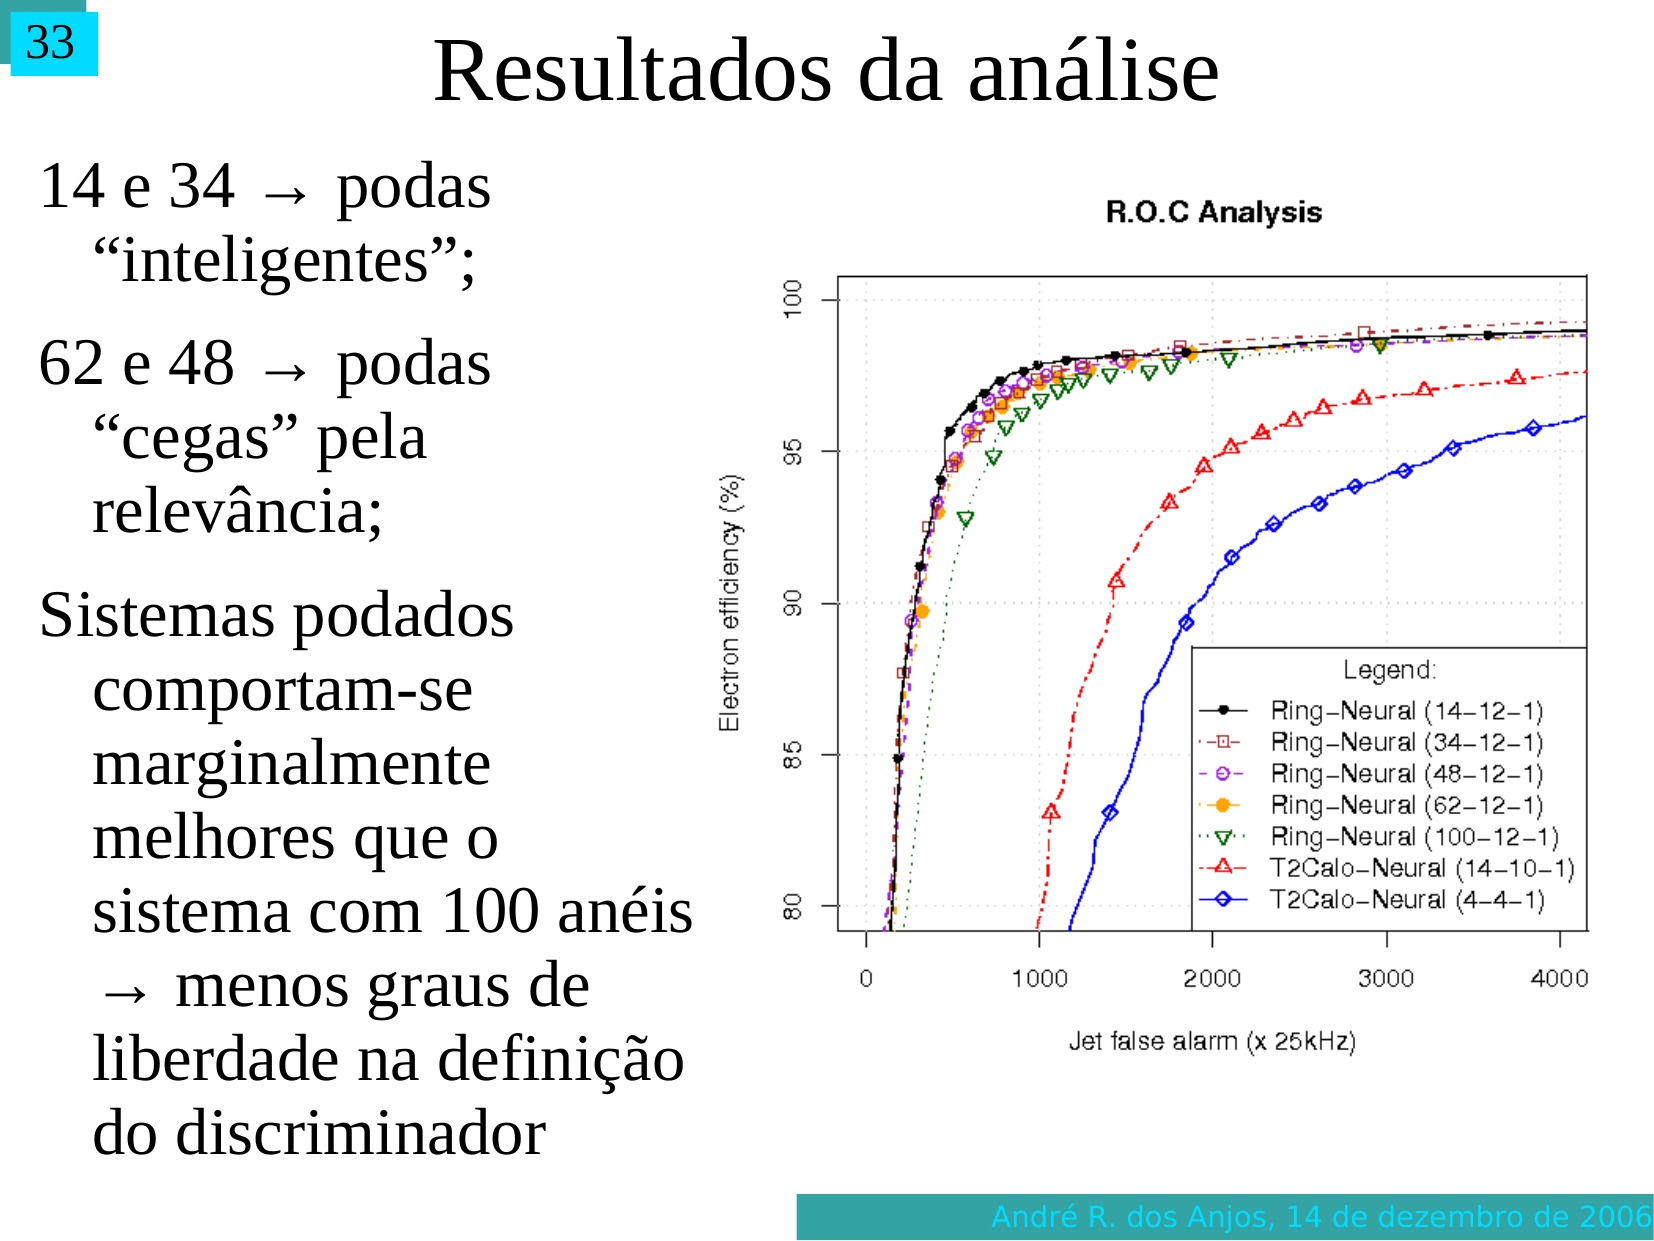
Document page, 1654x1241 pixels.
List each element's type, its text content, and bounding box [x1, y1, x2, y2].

picture [710, 147, 1654, 1091]
title Resultados da análise [121, 2, 1534, 136]
list 14 e 34 → podas “inteligentes”; 62 e 48 → podas “cegas” pela relevância; Sistemas podados comportam-se marginalmente melhores que o sistema com 100 anéis → menos graus de liberdade na definição do discriminador [21, 147, 709, 1241]
